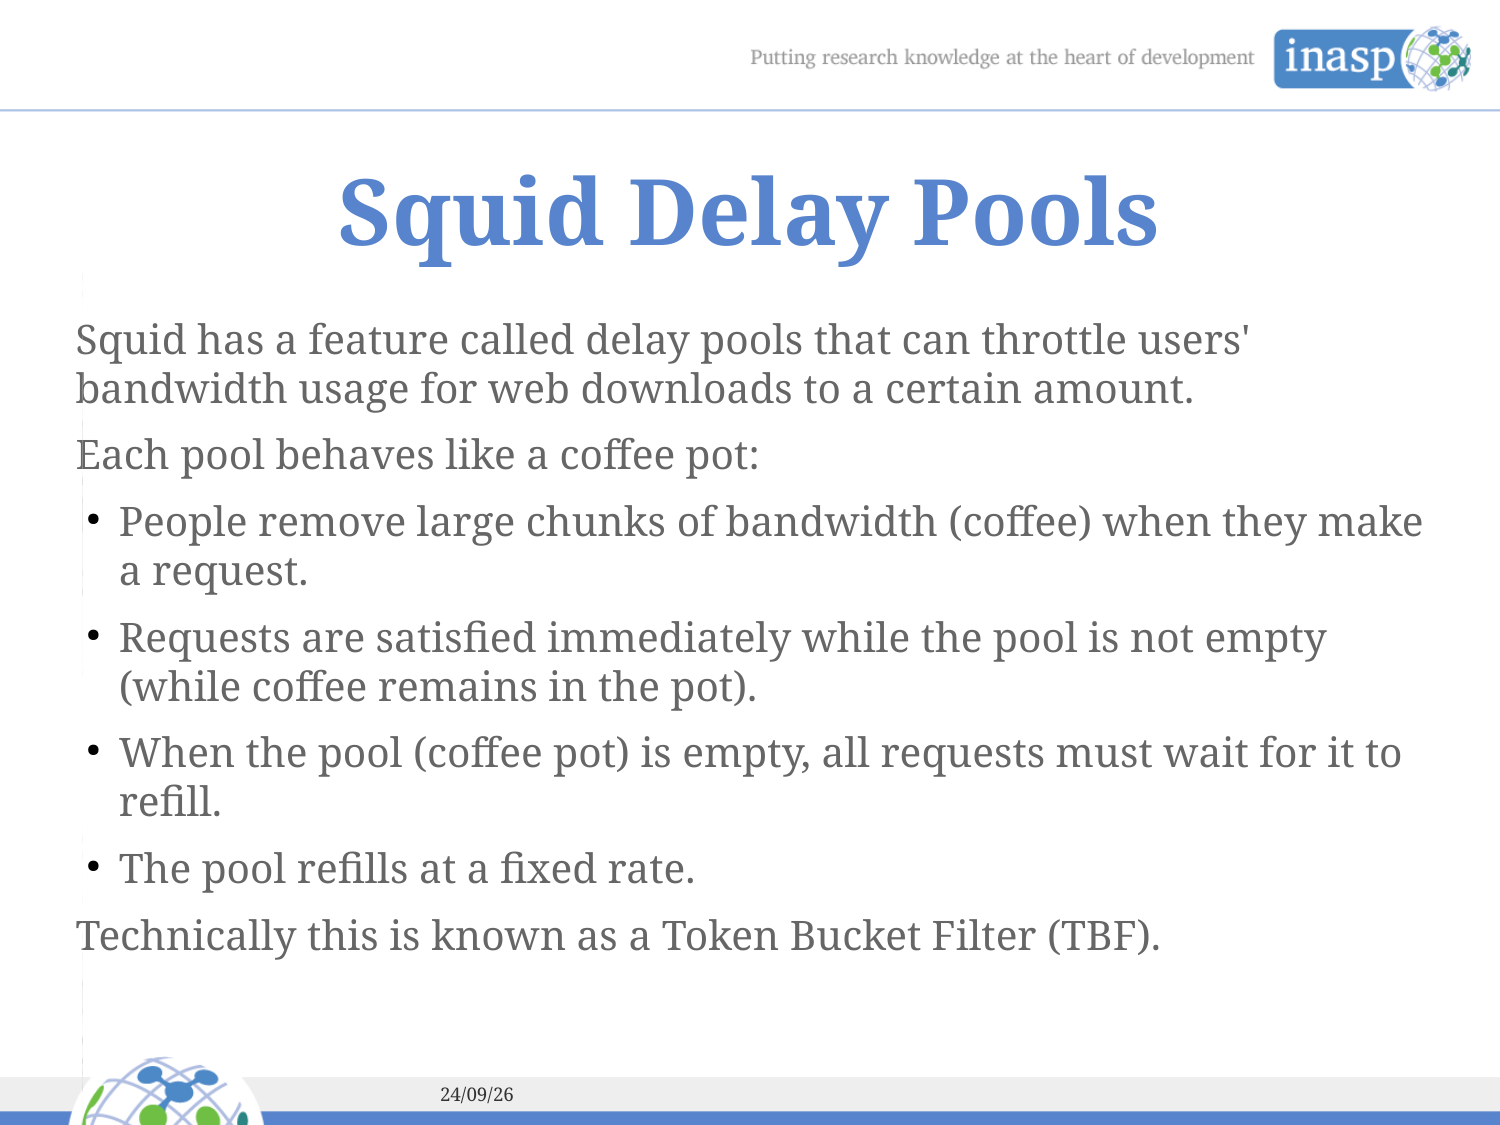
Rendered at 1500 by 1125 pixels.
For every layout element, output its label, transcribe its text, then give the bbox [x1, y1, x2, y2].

title Squid Delay Pools [75, 129, 1426, 313]
picture [0, 0, 1500, 1125]
list Squid has a feature called delay pools that can throttle users' bandwidth usage for web downloads to a certain amount. Each pool behaves like a coffee pot: People remove large chunks of bandwidth (coffee) when they make a request. Requests are satisfied immediately while the pool is not empty (while coffee remains in the pot). When the pool (coffee pot) is empty, all requests must wait for it to refill. The pool refills at a fixed rate. Technically this is known as a Token Bucket Filter (TBF). [83, 313, 1426, 967]
